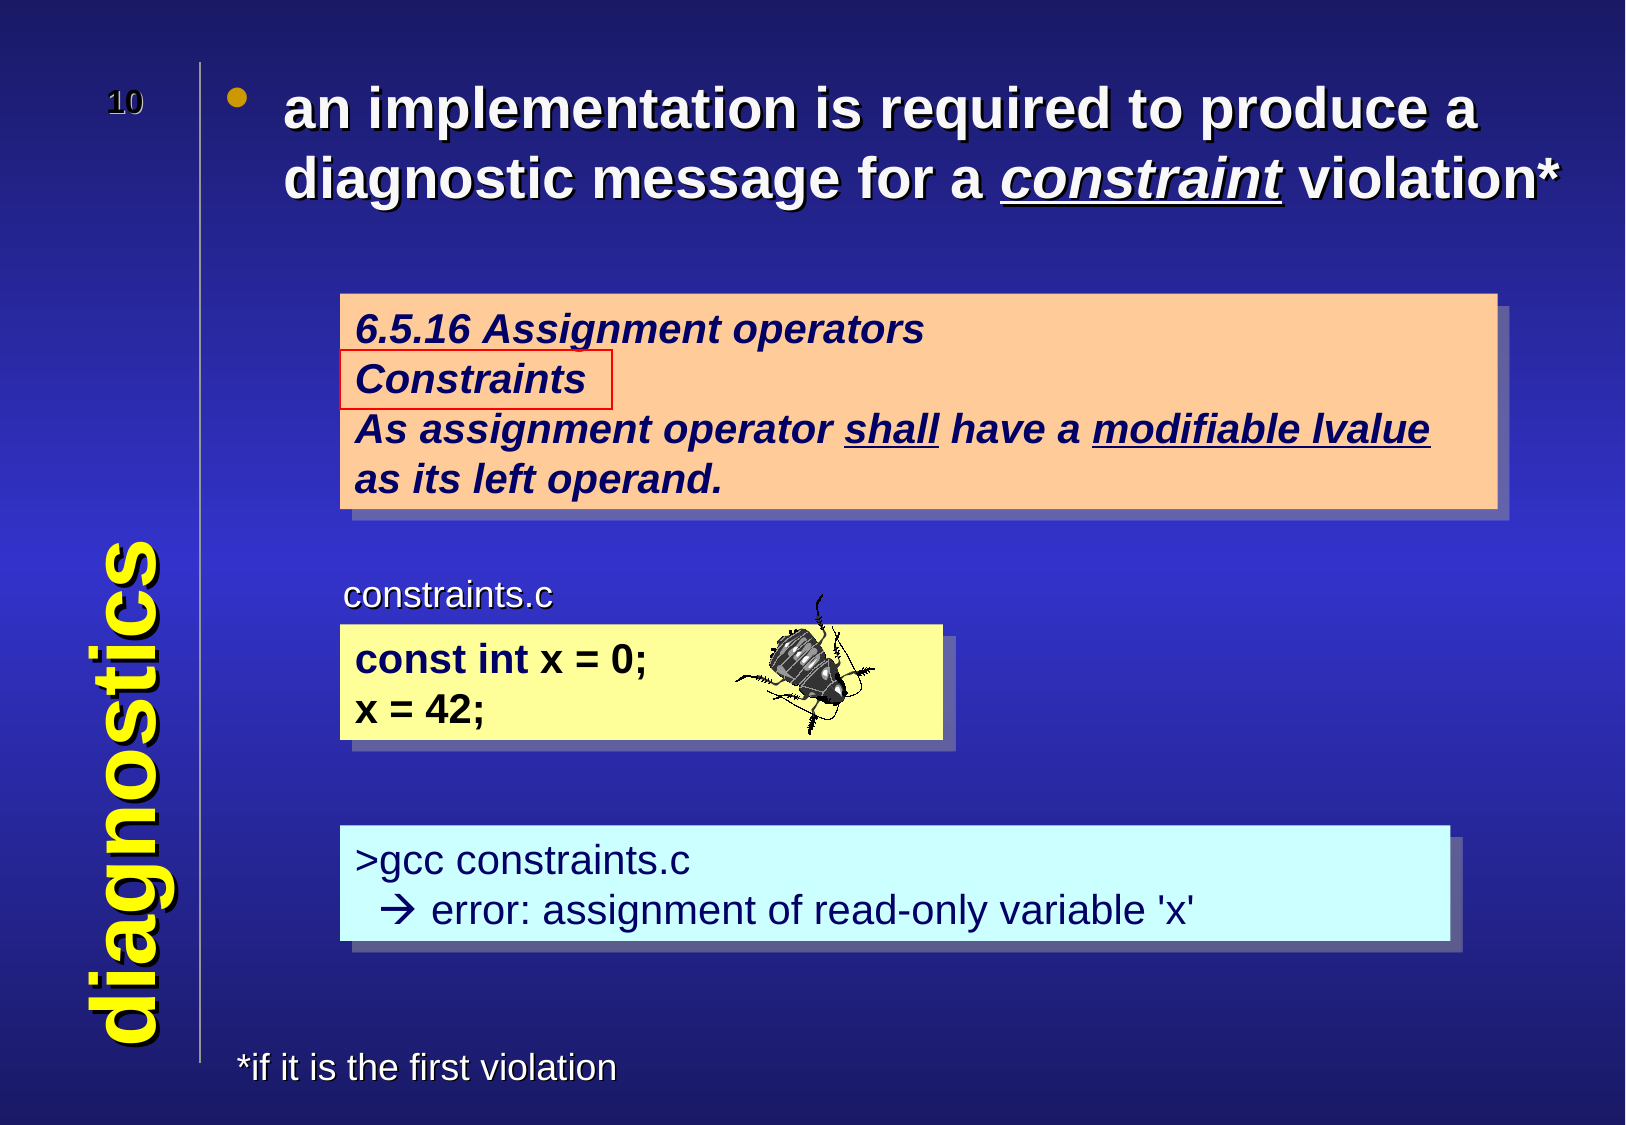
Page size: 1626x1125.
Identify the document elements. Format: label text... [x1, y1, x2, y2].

text_box constraints.c [328, 562, 778, 623]
list an implementation is required to produce a diagnostic message for a constraint violation* [212, 62, 1593, 1063]
title diagnostics [50, 187, 188, 1063]
text_box 6.5.16 Assignment operators Constraints As assignment operator shall have a modifiable lvalue as its left operand. [341, 351, 611, 408]
text_box [811, 700, 820, 715]
text_box const int x = 0; x = 42; [340, 624, 943, 740]
text_box [840, 670, 858, 679]
text_box >gcc constraints.c  error: assignment of read-only variable 'x' [340, 825, 1451, 941]
text_box 6.5.16 Assignment operators Constraints As assignment operator shall have a modifiable lvalue as its left operand. [340, 293, 1498, 510]
text_box *if it is the first violation [221, 1034, 671, 1096]
text_box [760, 628, 845, 703]
